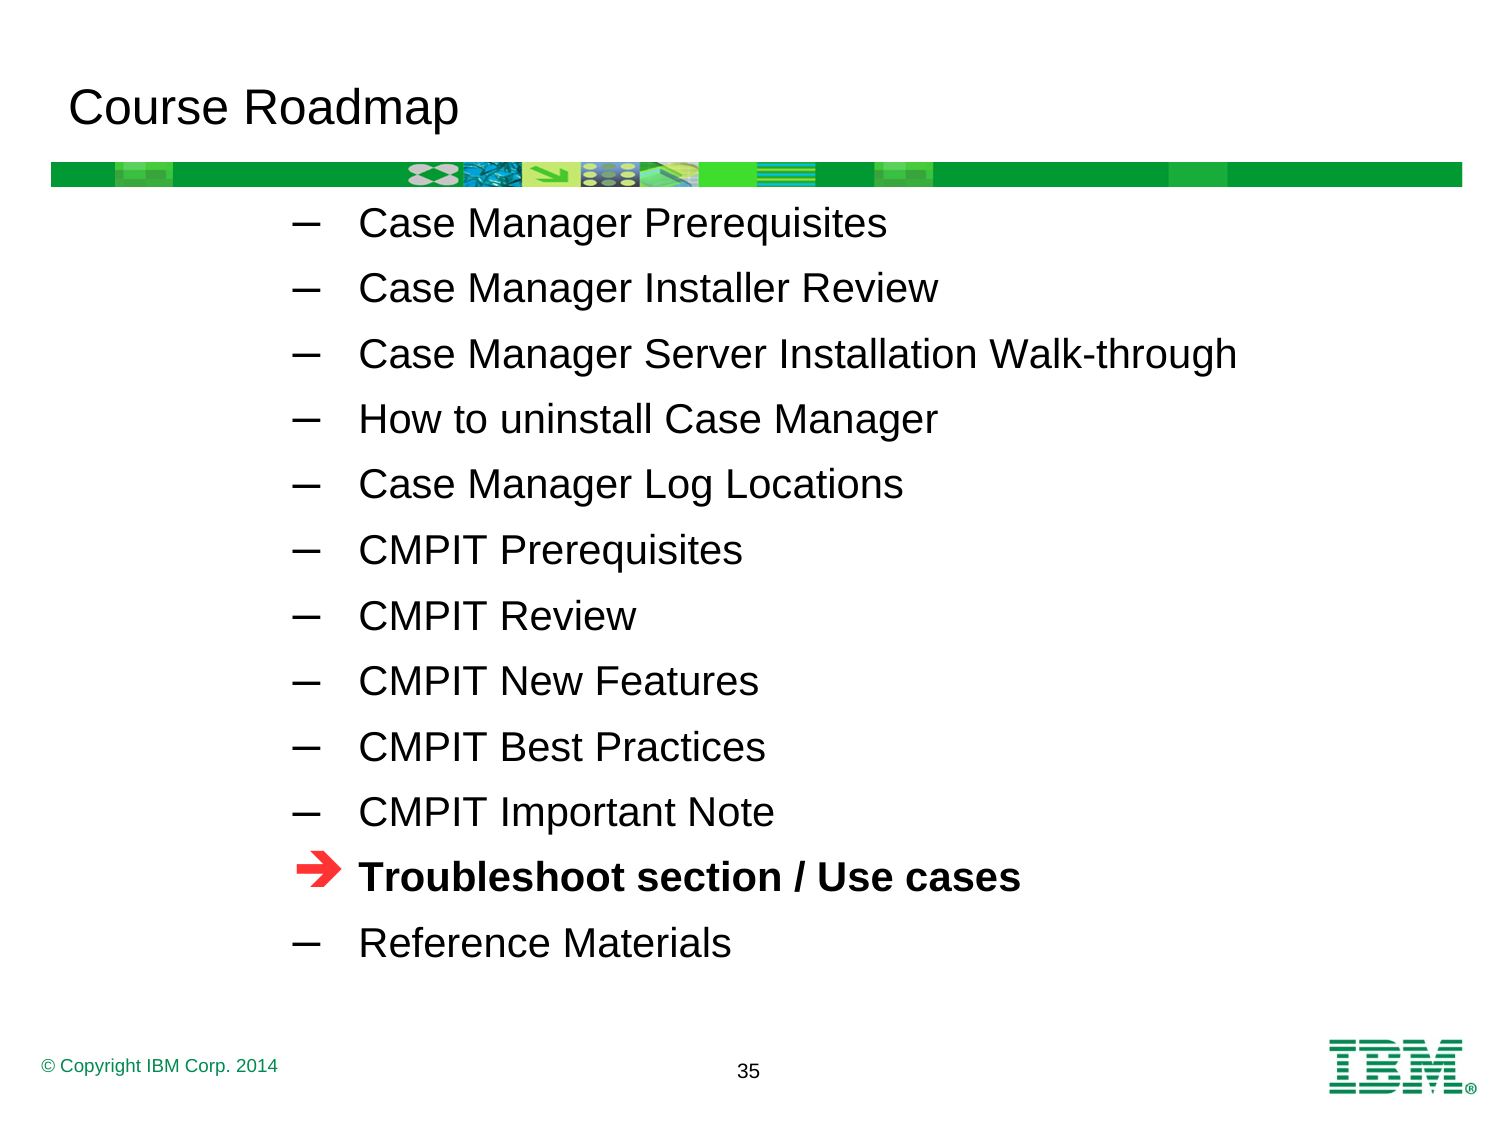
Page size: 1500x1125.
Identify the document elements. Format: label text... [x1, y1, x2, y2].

picture [1327, 1037, 1479, 1096]
title Course Roadmap [53, 69, 1239, 144]
picture [50, 161, 1463, 189]
list Case Manager Prerequisites Case Manager Installer Review Case Manager Server Installation Walk-through How to uninstall Case Manager Case Manager Log Locations CMPIT Prerequisites CMPIT Review CMPIT New Features CMPIT Best Practices CMPIT Important Note Troubleshoot section / Use cases Reference Materials [52, 187, 1374, 974]
